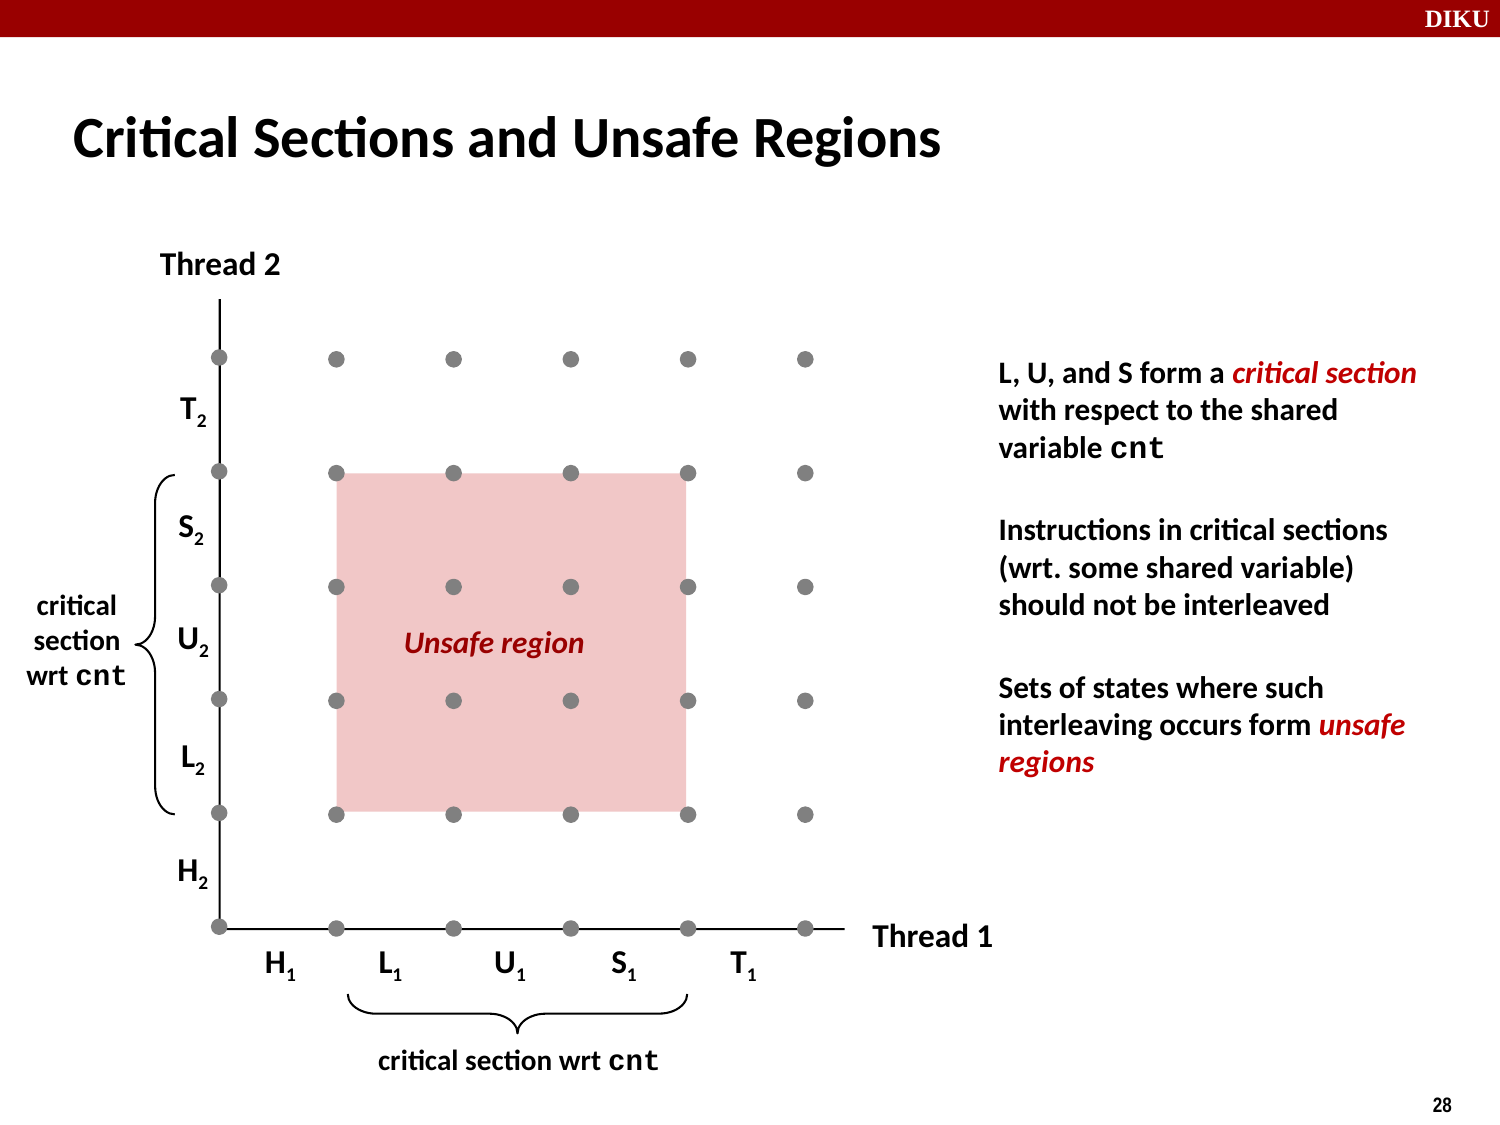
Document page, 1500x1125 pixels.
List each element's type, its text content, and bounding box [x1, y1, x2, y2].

text_box [213, 351, 226, 364]
text_box [799, 580, 812, 594]
text_box [213, 806, 226, 820]
text_box [330, 353, 343, 366]
text_box H2 [158, 835, 227, 907]
text_box L1 [360, 926, 421, 999]
text_box Thread 2 [129, 229, 312, 294]
text_box [681, 353, 695, 366]
text_box Unsafe region [388, 614, 636, 675]
text_box [681, 922, 695, 935]
text_box [799, 466, 812, 480]
text_box [447, 922, 460, 935]
text_box T2 [162, 373, 225, 445]
text_box [330, 466, 695, 821]
text_box H1 [246, 926, 315, 999]
text_box critical section wrt cnt [323, 1028, 716, 1089]
text_box [330, 922, 343, 935]
text_box L2 [163, 721, 223, 793]
text_box [799, 808, 812, 821]
text_box [213, 692, 226, 706]
text_box [799, 694, 812, 708]
text_box [799, 353, 812, 366]
text_box Critical Sections and Unsafe Regions [58, 71, 1304, 197]
text_box Thread 1 [842, 901, 1024, 967]
text_box [564, 922, 578, 935]
text_box S1 [593, 926, 655, 999]
text_box critical section wrt cnt [0, 541, 155, 737]
text_box [213, 579, 226, 592]
text_box U2 [158, 602, 228, 675]
text_box T1 [712, 926, 775, 999]
text_box [213, 920, 226, 933]
text_box [564, 353, 578, 366]
text_box [799, 922, 812, 935]
text_box S2 [160, 491, 222, 563]
text_box L, U, and S form a critical section with respect to the shared variable cnt Instructions in critical sections (wrt. some shared variable) should not be interleaved Sets of states where such interleaving occurs form unsafe regions [983, 273, 1463, 859]
text_box [447, 353, 460, 366]
text_box U1 [475, 926, 545, 999]
text_box [213, 465, 226, 478]
